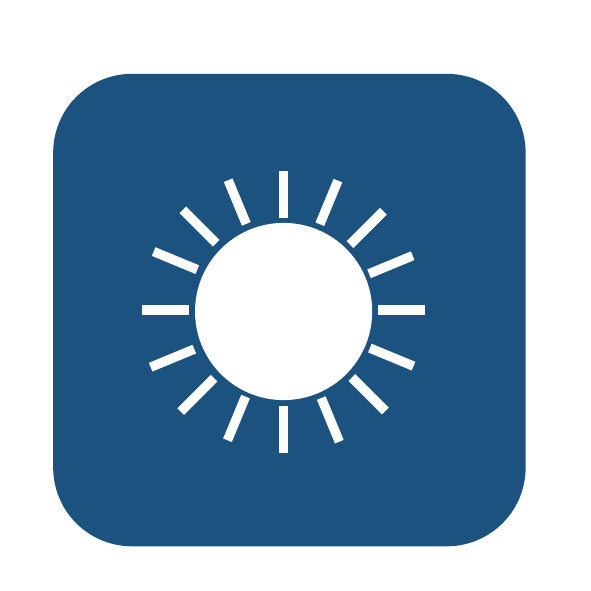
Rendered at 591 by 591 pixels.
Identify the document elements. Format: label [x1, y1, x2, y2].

text_box [53, 73, 526, 547]
